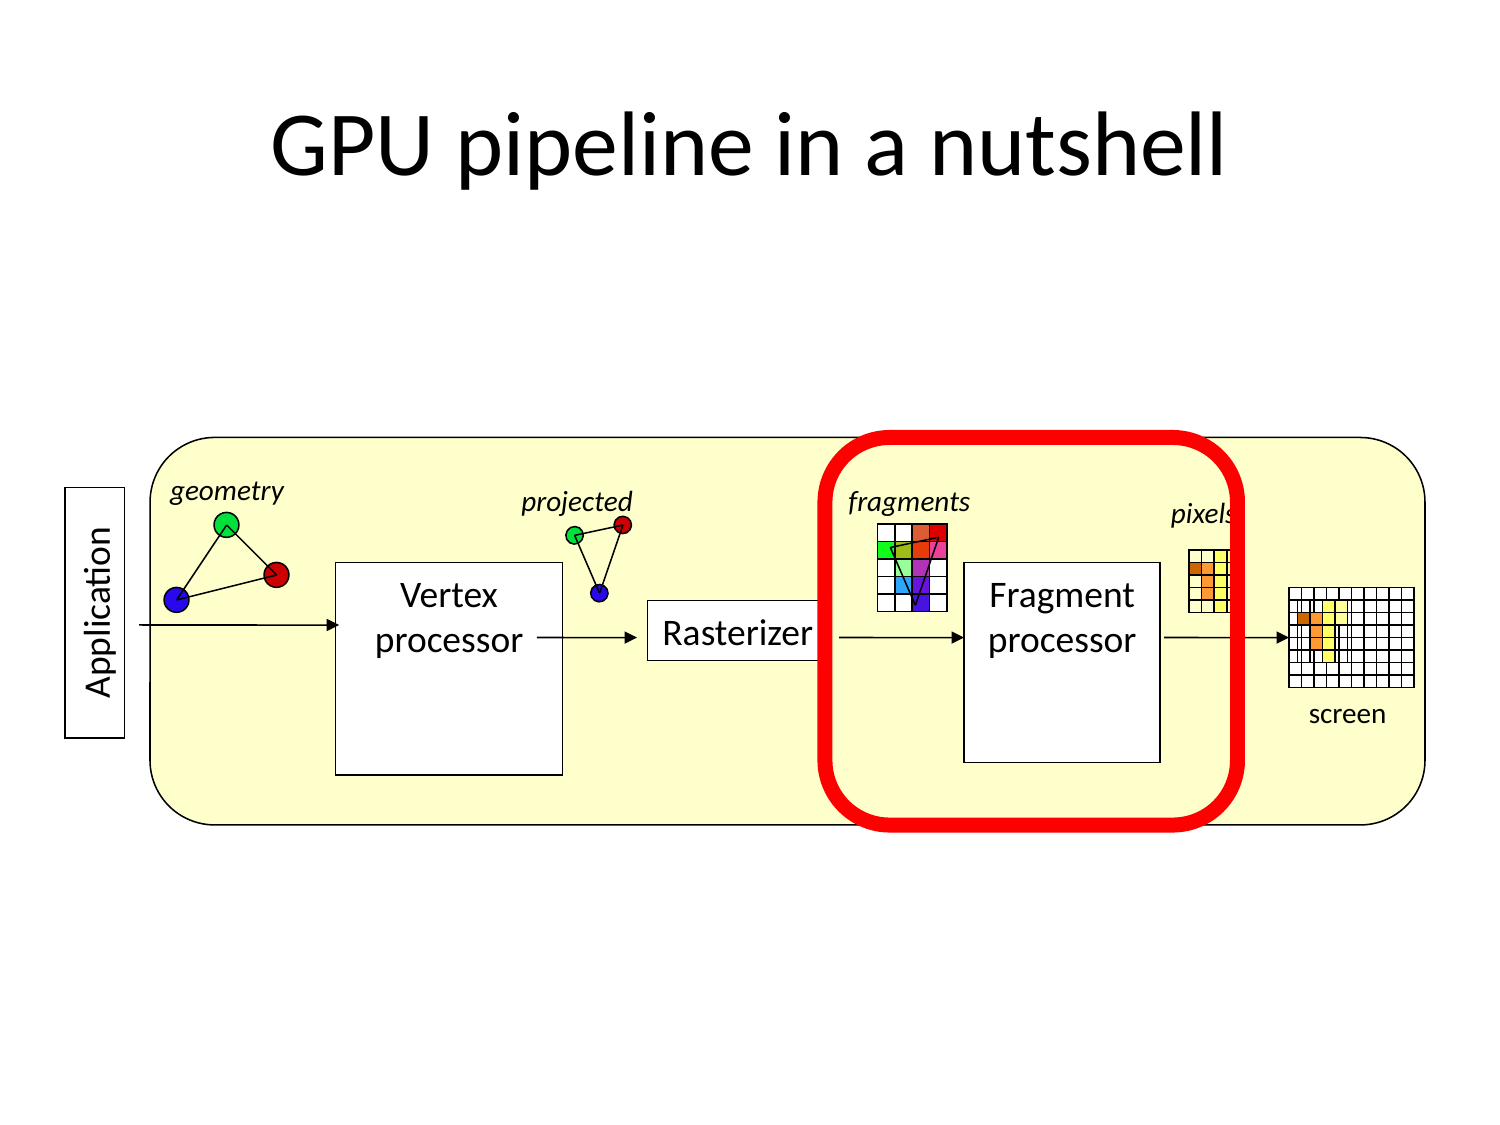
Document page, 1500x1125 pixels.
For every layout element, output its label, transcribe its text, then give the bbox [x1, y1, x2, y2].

text_box Application [64, 487, 125, 738]
text_box pixels [1156, 487, 1230, 538]
text_box [150, 437, 856, 825]
text_box geometry [155, 464, 299, 515]
text_box [1206, 437, 1426, 825]
text_box Fragment processor [964, 562, 1161, 763]
text_box pixels [1244, 487, 1252, 538]
text_box Vertex processor [335, 562, 563, 775]
text_box GPU pipeline in a nutshell [75, 45, 1425, 233]
text_box projected [506, 474, 648, 525]
text_box [833, 445, 1230, 817]
text_box Rasterizer [647, 600, 817, 661]
text_box screen [1294, 687, 1402, 738]
text_box fragments [833, 474, 986, 525]
